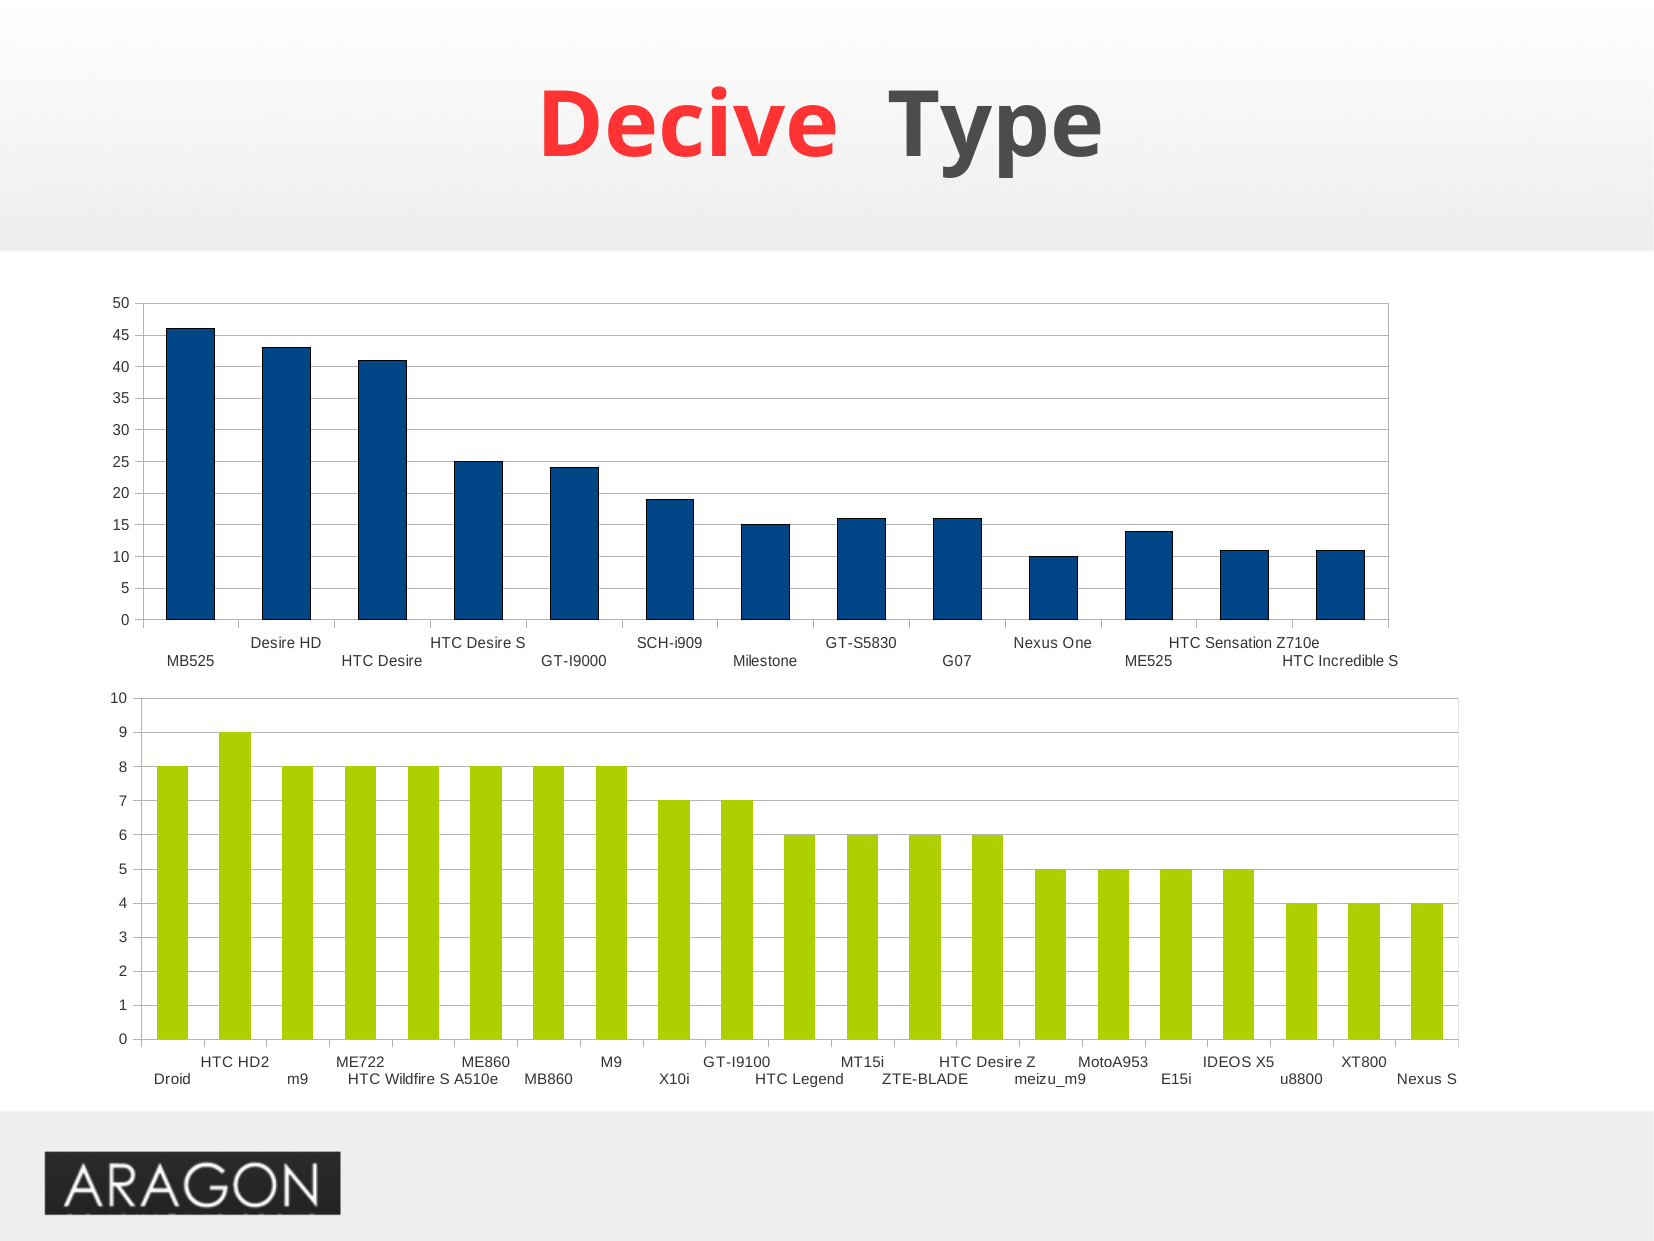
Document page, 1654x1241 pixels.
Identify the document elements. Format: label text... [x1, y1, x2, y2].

picture [0, 0, 1654, 1241]
title Decive Type [76, 17, 1566, 225]
